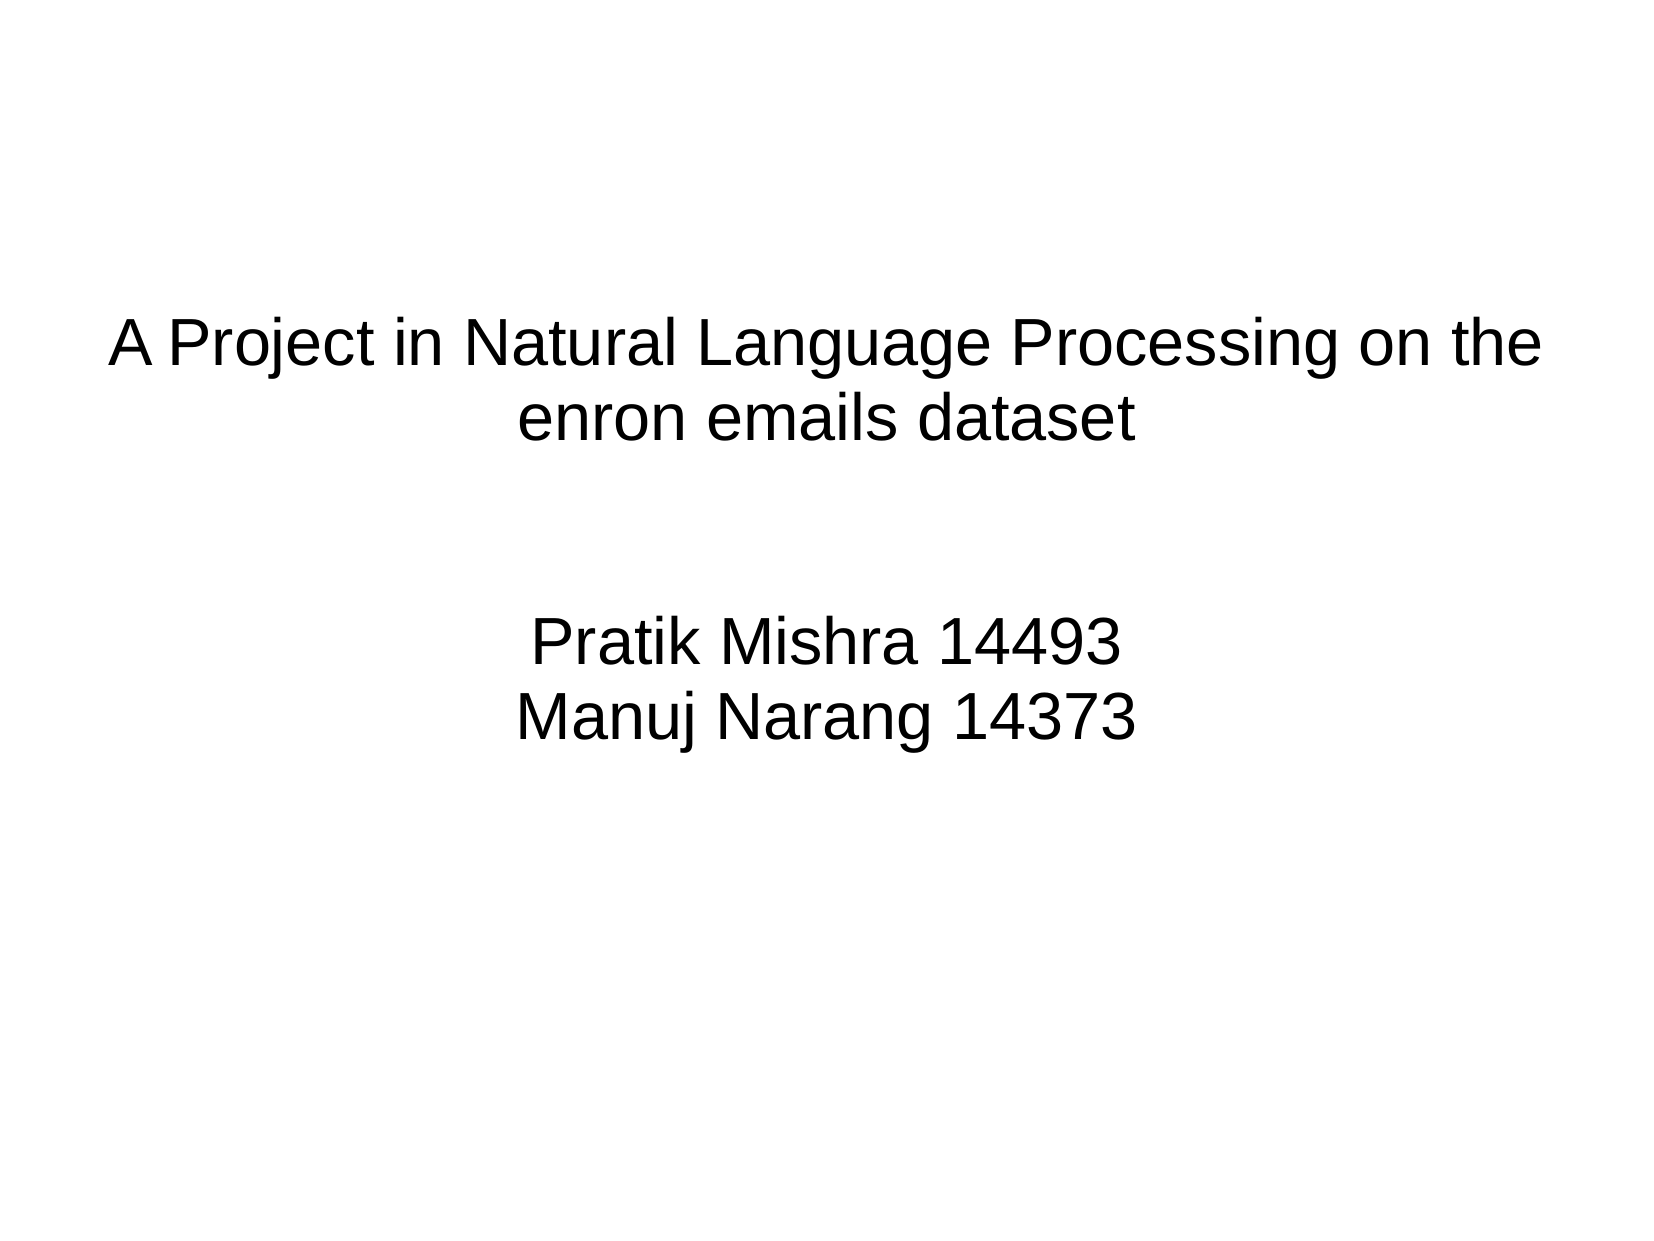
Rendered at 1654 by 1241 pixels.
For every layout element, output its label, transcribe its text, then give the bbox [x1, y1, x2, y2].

subtitle A Project in Natural Language Processing on the enron emails dataset Pratik Mishra 14493 Manuj Narang 14373 [82, 49, 1571, 1010]
